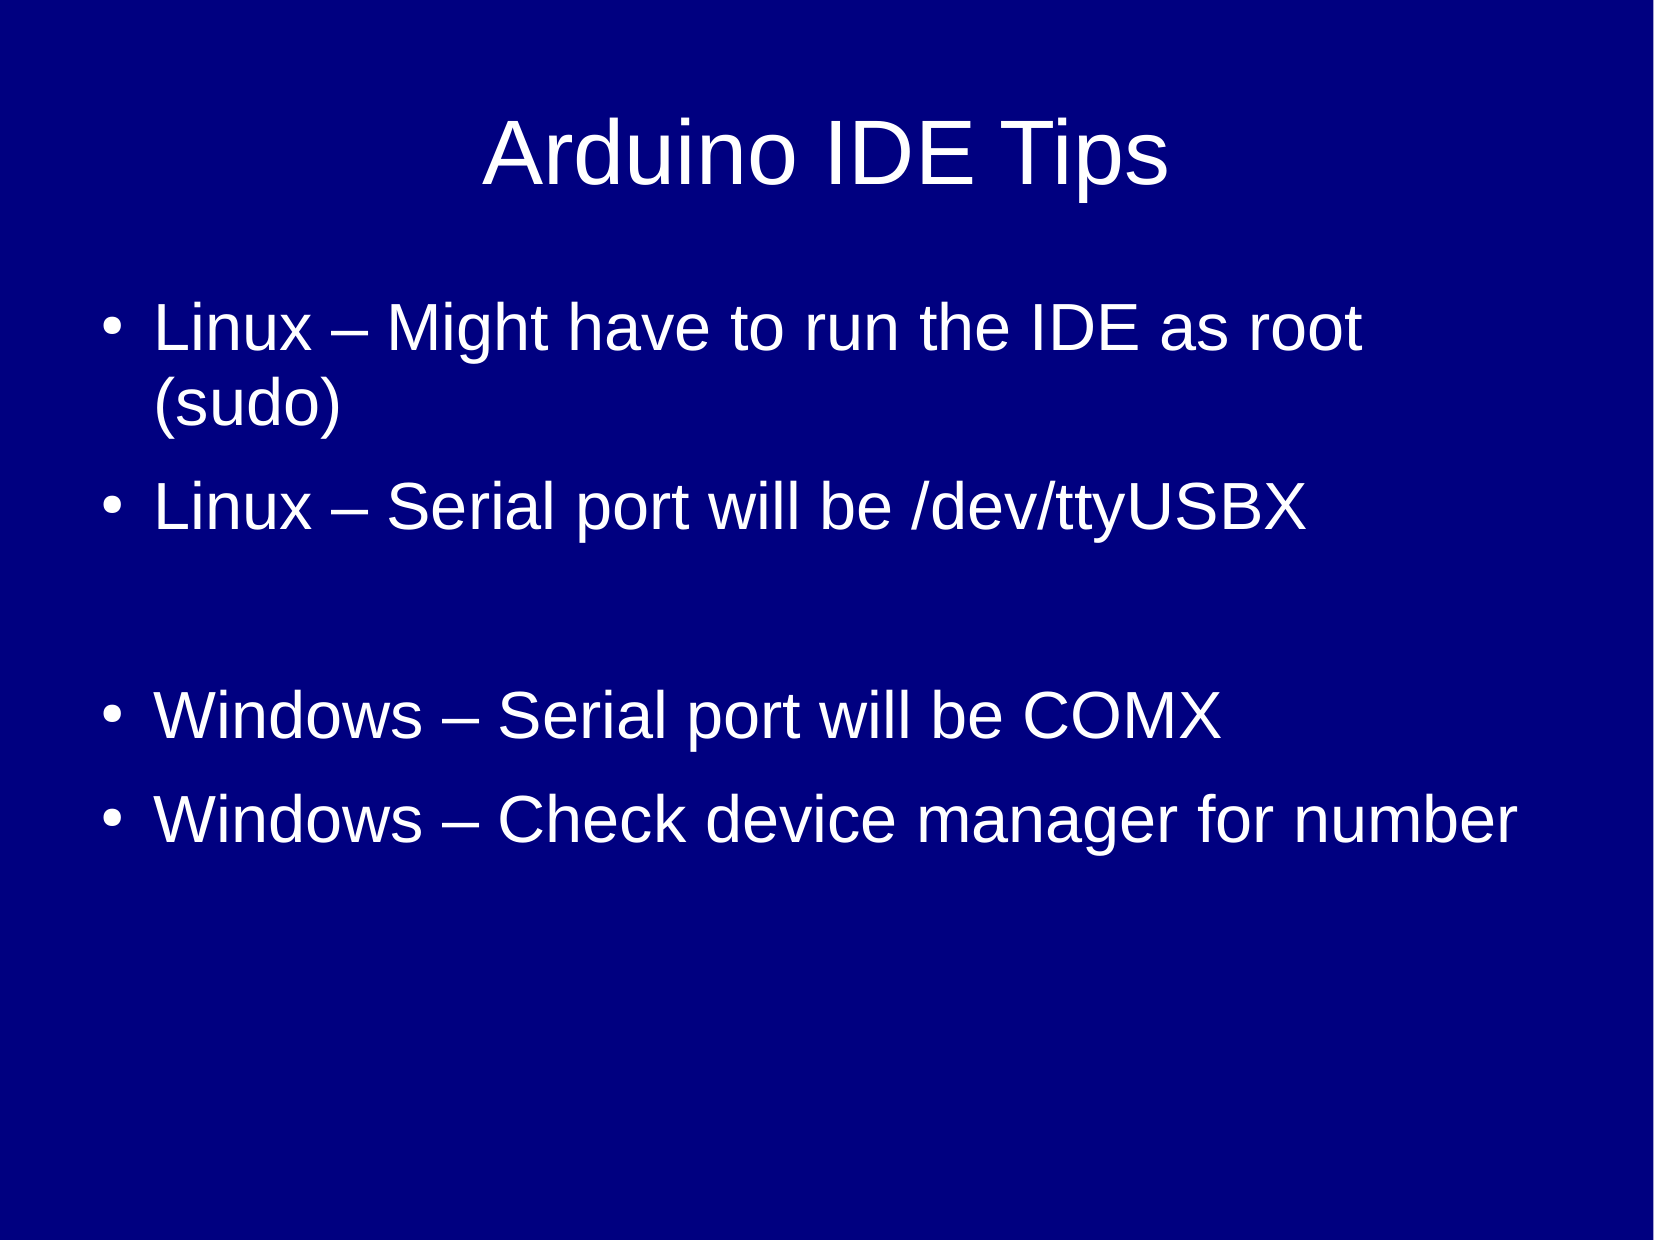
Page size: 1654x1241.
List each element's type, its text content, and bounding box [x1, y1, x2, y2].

title Arduino IDE Tips [82, 49, 1571, 257]
list Linux – Might have to run the IDE as root (sudo) Linux – Serial port will be /dev/ttyUSBX Windows – Serial port will be COMX Windows – Check device manager for number [82, 290, 1571, 1109]
